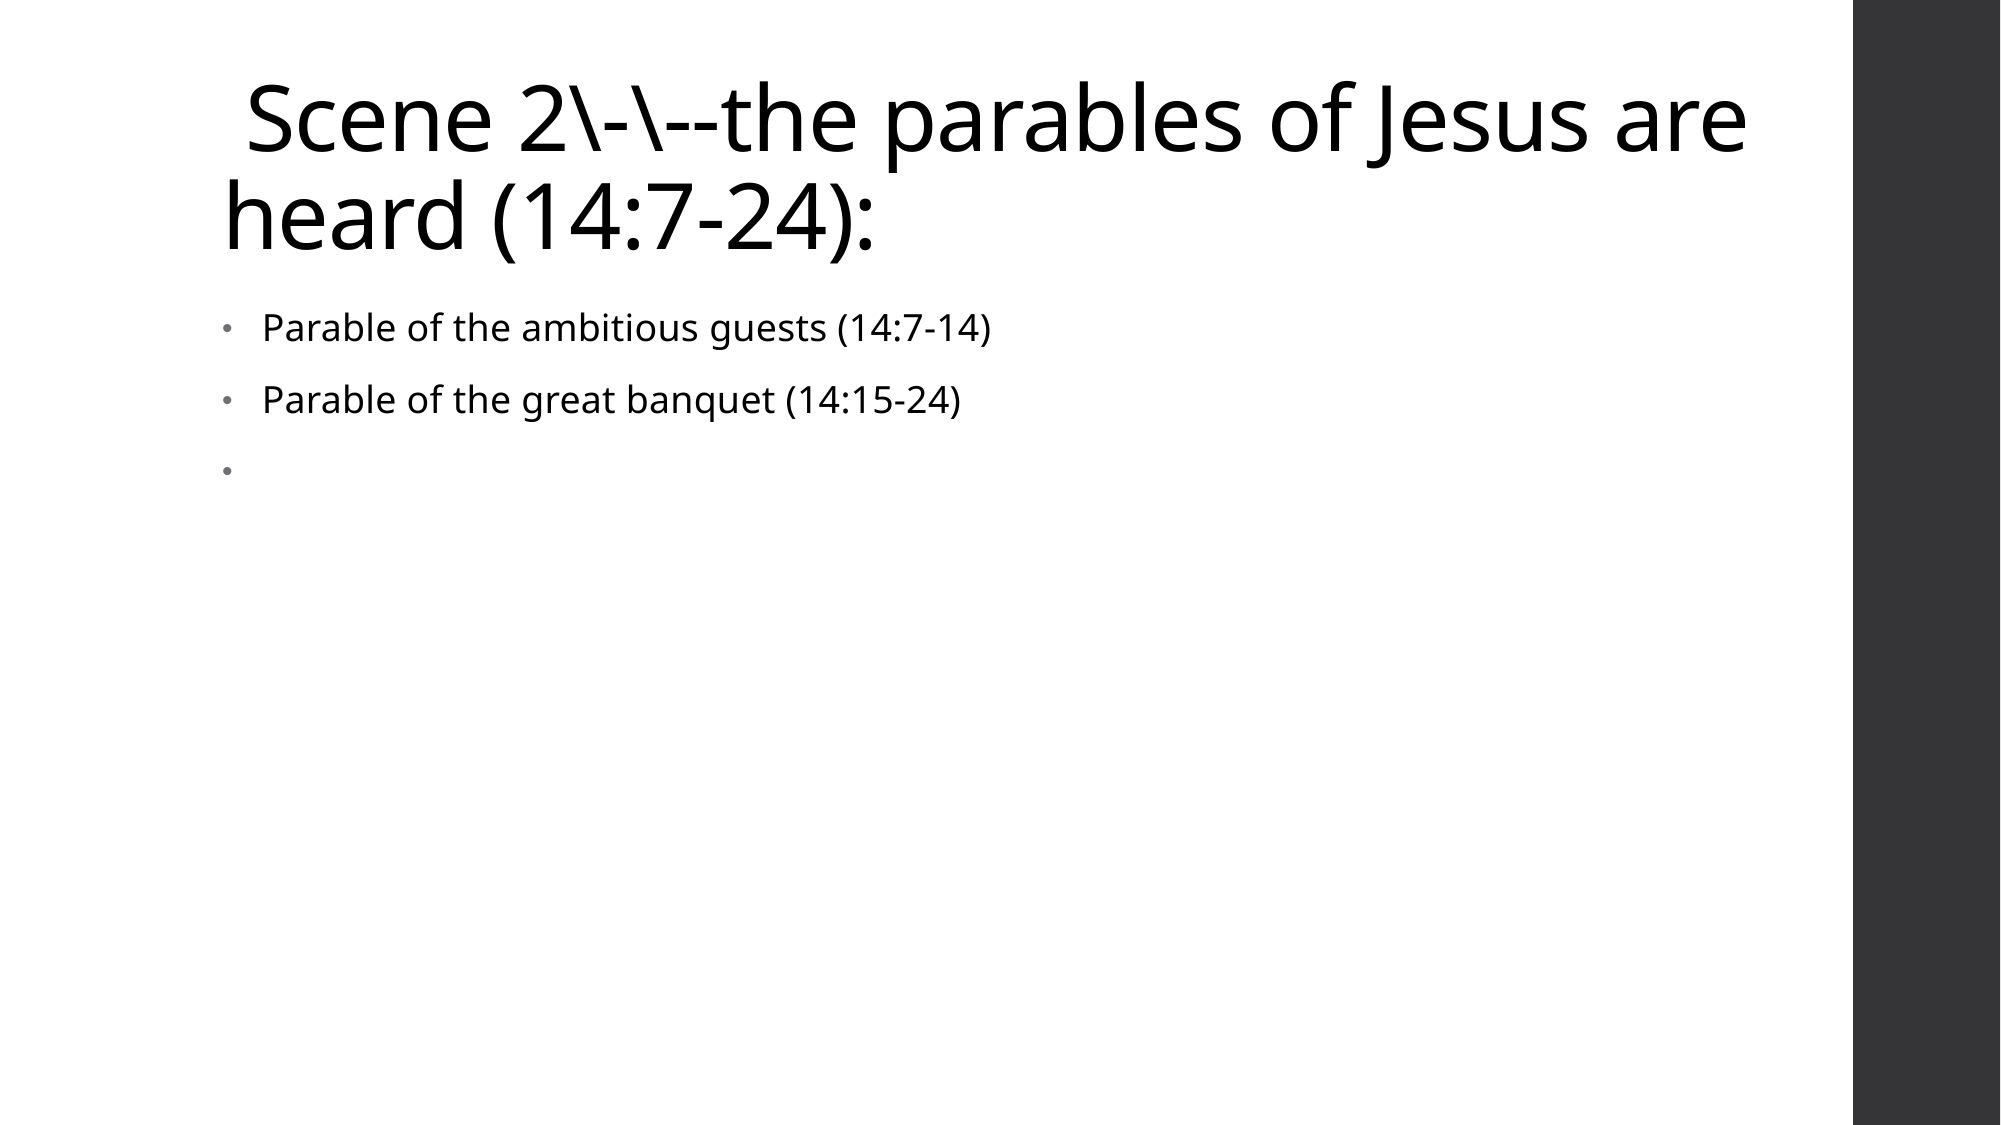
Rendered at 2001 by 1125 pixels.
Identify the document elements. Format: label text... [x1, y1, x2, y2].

title Scene 2\-\--the parables of Jesus are heard (14:7-24): [206, 60, 1797, 278]
list Parable of the ambitious guests (14:7-14) Parable of the great banquet (14:15-24) [206, 299, 1617, 1014]
